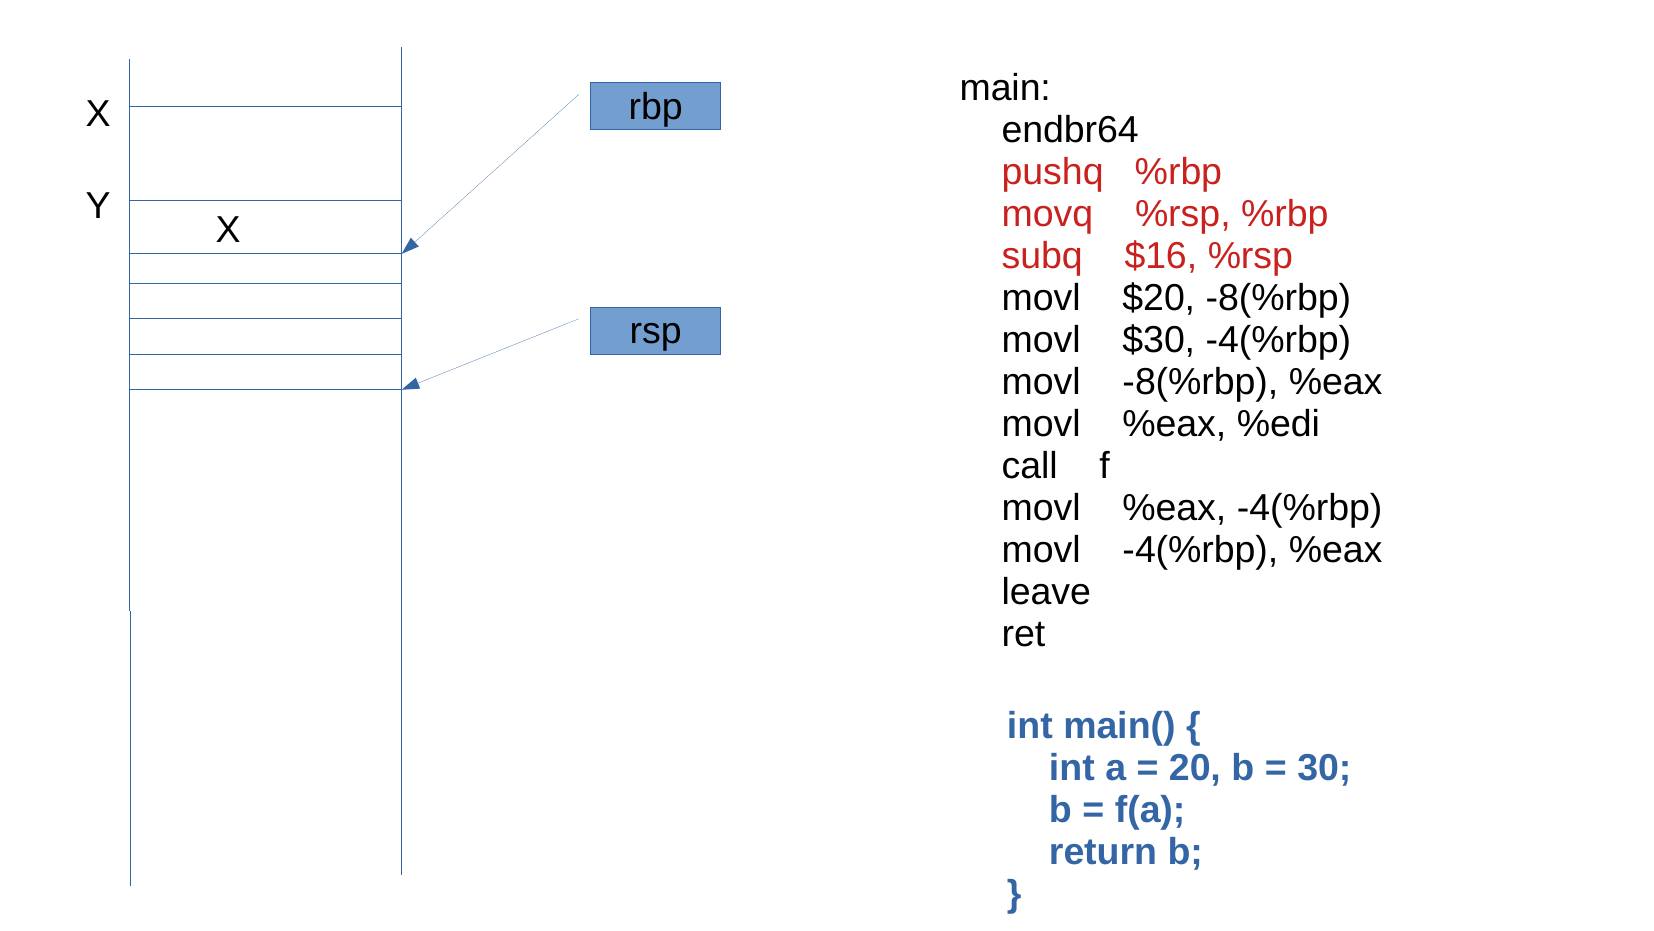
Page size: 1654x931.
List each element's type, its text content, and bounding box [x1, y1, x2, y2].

text_box int main() { int a = 20, b = 30; b = f(a); return b; } [992, 696, 1446, 922]
text_box Y [70, 177, 190, 234]
text_box X [200, 254, 319, 258]
text_box rsp [590, 307, 721, 355]
text_box rbp [590, 82, 721, 130]
text_box X [70, 84, 190, 142]
text_box X [200, 200, 319, 253]
text_box main: endbr64 pushq %rbp movq %rsp, %rbp subq $16, %rsp movl $20, -8(%rbp) movl $30, -4(%rbp) movl -8(%rbp), %eax movl %eax, %edi call f movl %eax, -4(%rbp) movl -4(%rbp), %eax leave ret [944, 59, 1607, 662]
